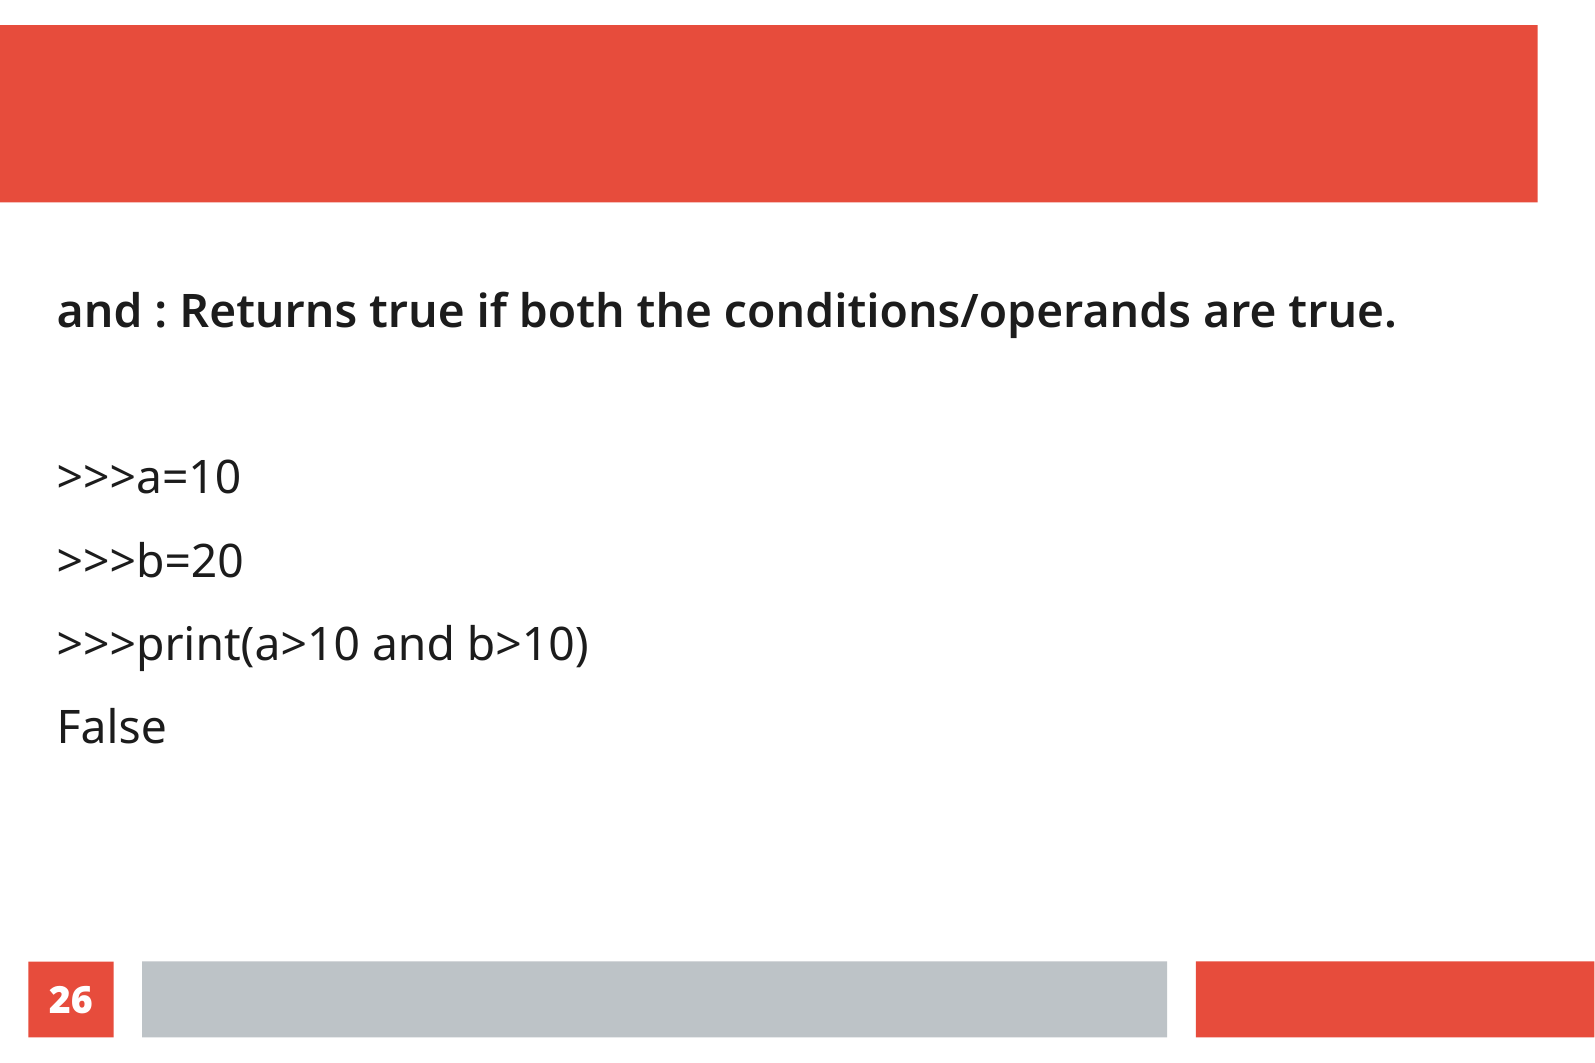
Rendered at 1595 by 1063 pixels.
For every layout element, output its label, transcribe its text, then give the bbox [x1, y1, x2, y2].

list and : Returns true if both the conditions/operands are true. >>>a=10 >>>b=20 >>>print(a>10 and b>10) False [56, 278, 1509, 937]
